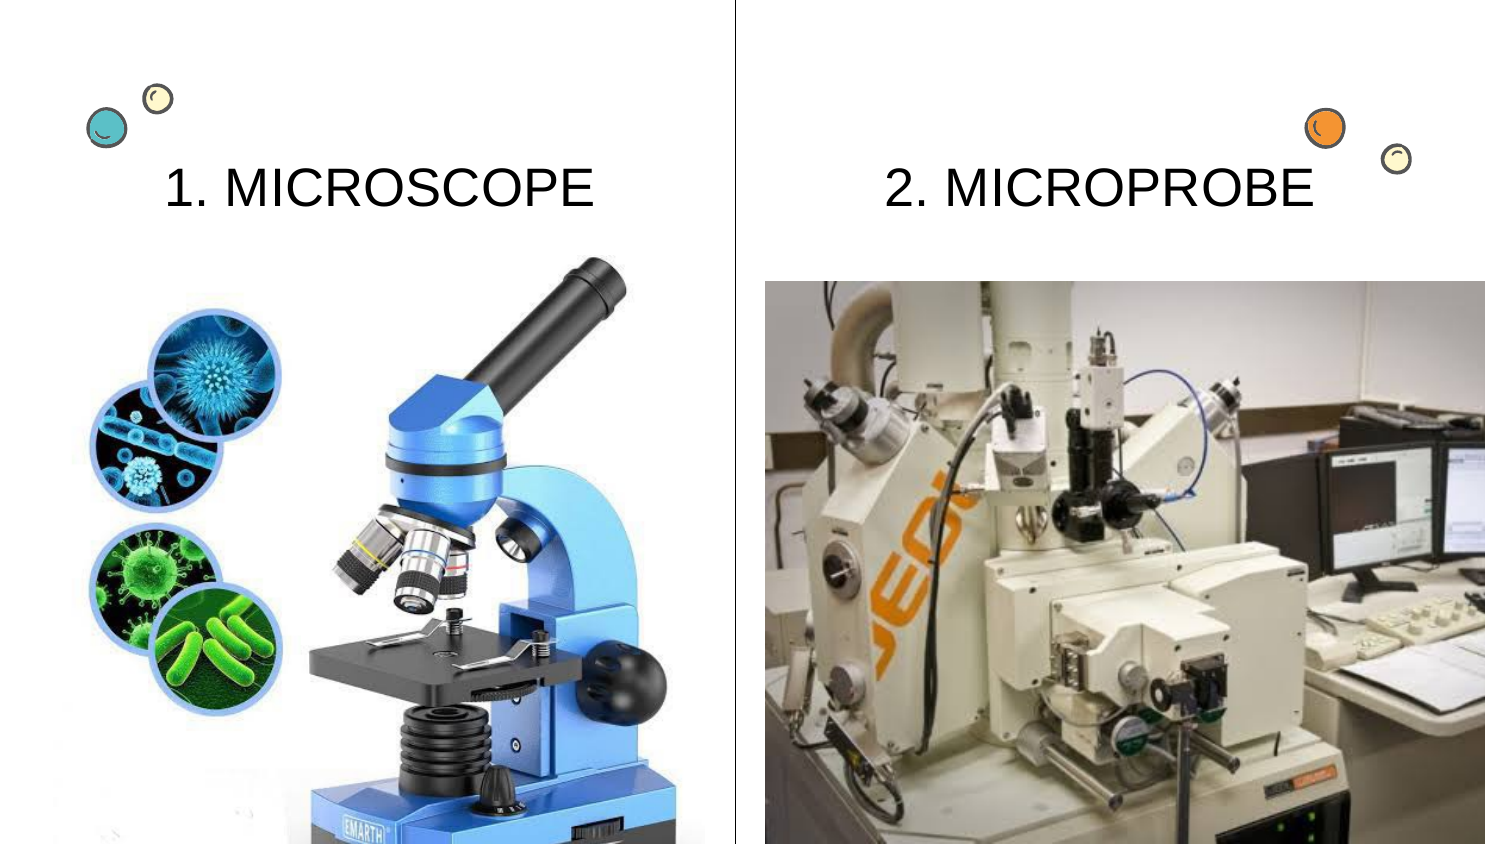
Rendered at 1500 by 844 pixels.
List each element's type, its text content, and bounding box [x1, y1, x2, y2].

text_box 2. MICROPROBE [870, 149, 1332, 226]
picture [23, 240, 706, 844]
picture [735, 281, 1485, 844]
text_box 1. MICROSCOPE [150, 150, 631, 226]
